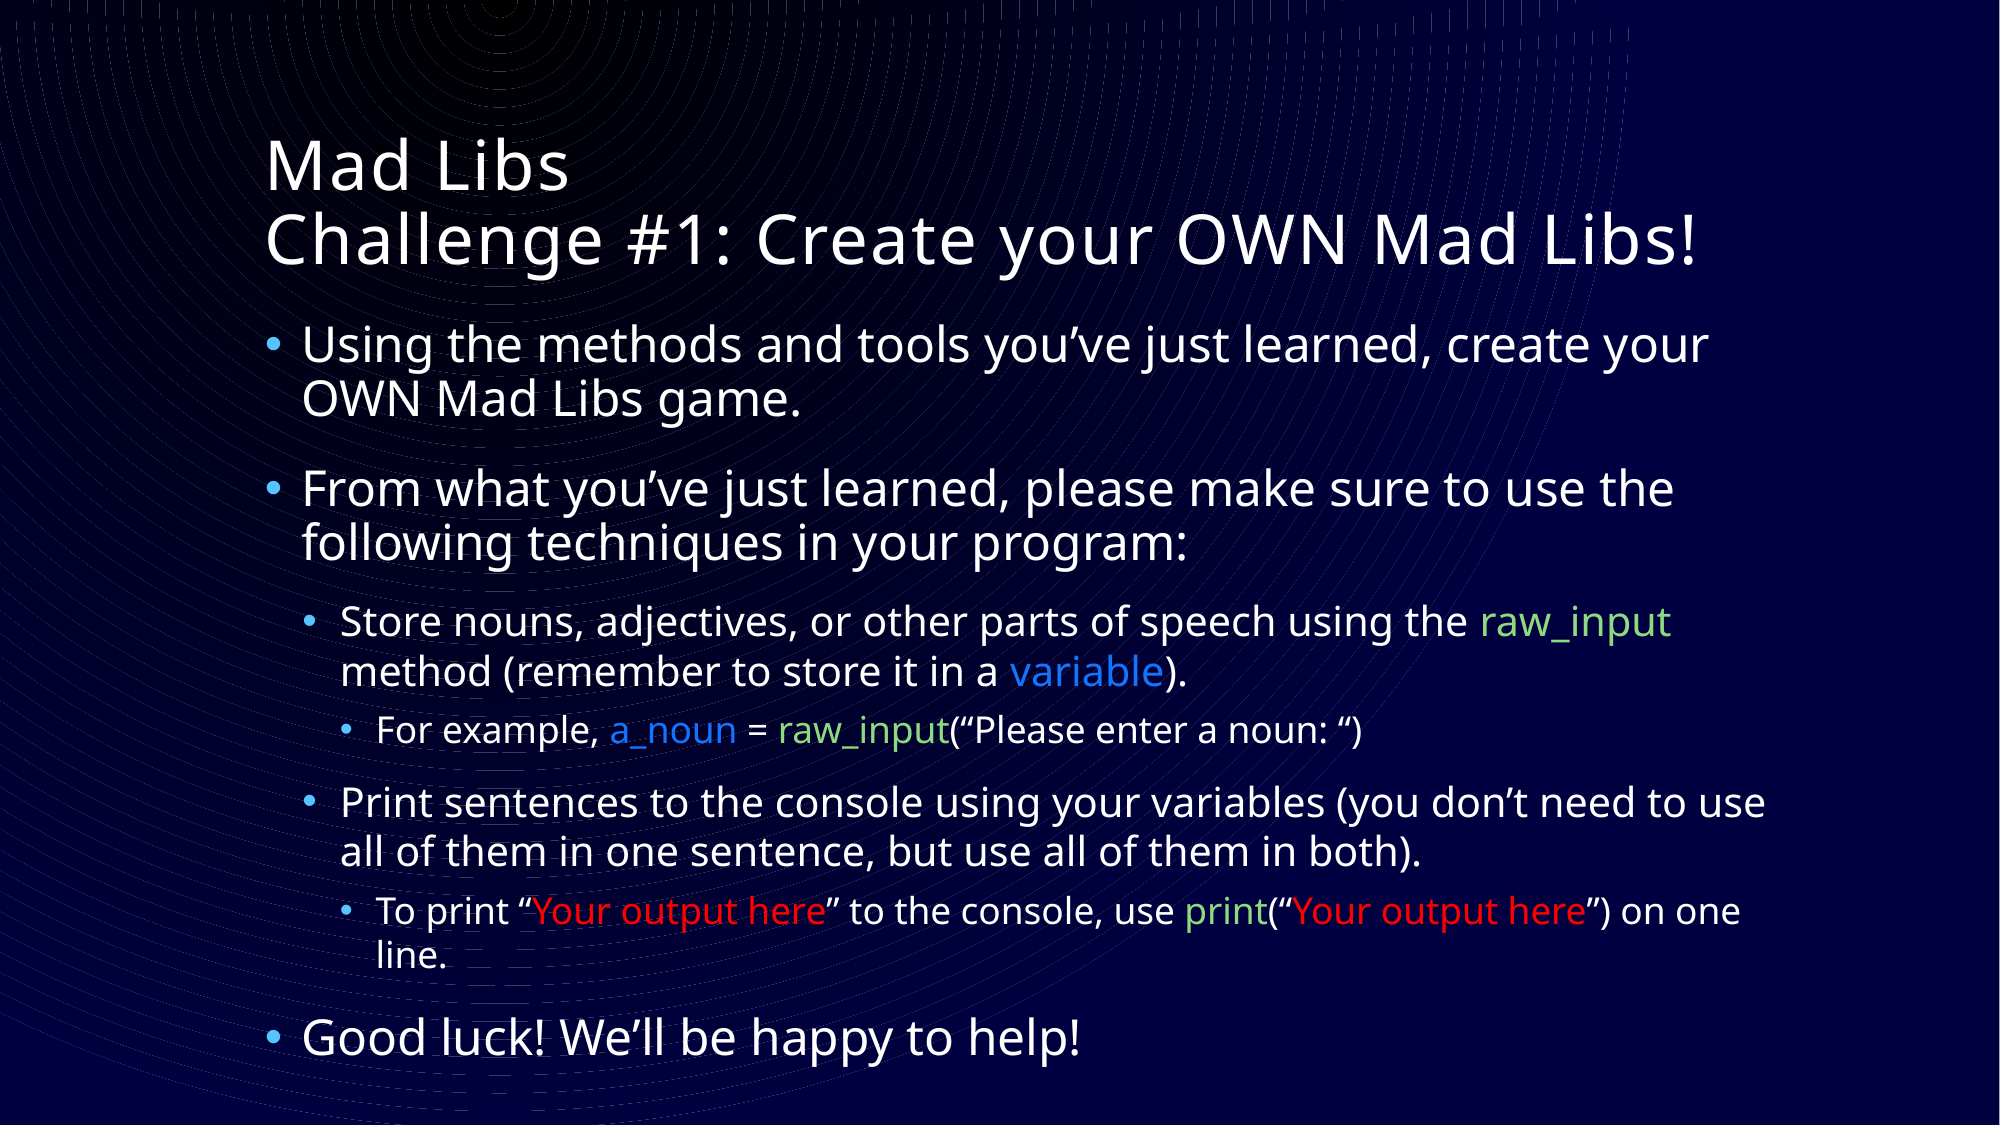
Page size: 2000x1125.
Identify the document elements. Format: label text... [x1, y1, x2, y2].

list Using the methods and tools you’ve just learned, create your OWN Mad Libs game. From what you’ve just learned, please make sure to use the following techniques in your program: Store nouns, adjectives, or other parts of speech using the raw_input method (remember to store it in a variable). For example, a_noun = raw_input(“Please enter a noun: “) Print sentences to the console using your variables (you don’t need to use all of them in one sentence, but use all of them in both). To print “Your output here” to the console, use print(“Your output here”) on one line. Good luck! We’ll be happy to help! [249, 312, 1825, 1075]
title Mad Libs Challenge #1: Create your OWN Mad Libs! [249, 62, 1750, 288]
